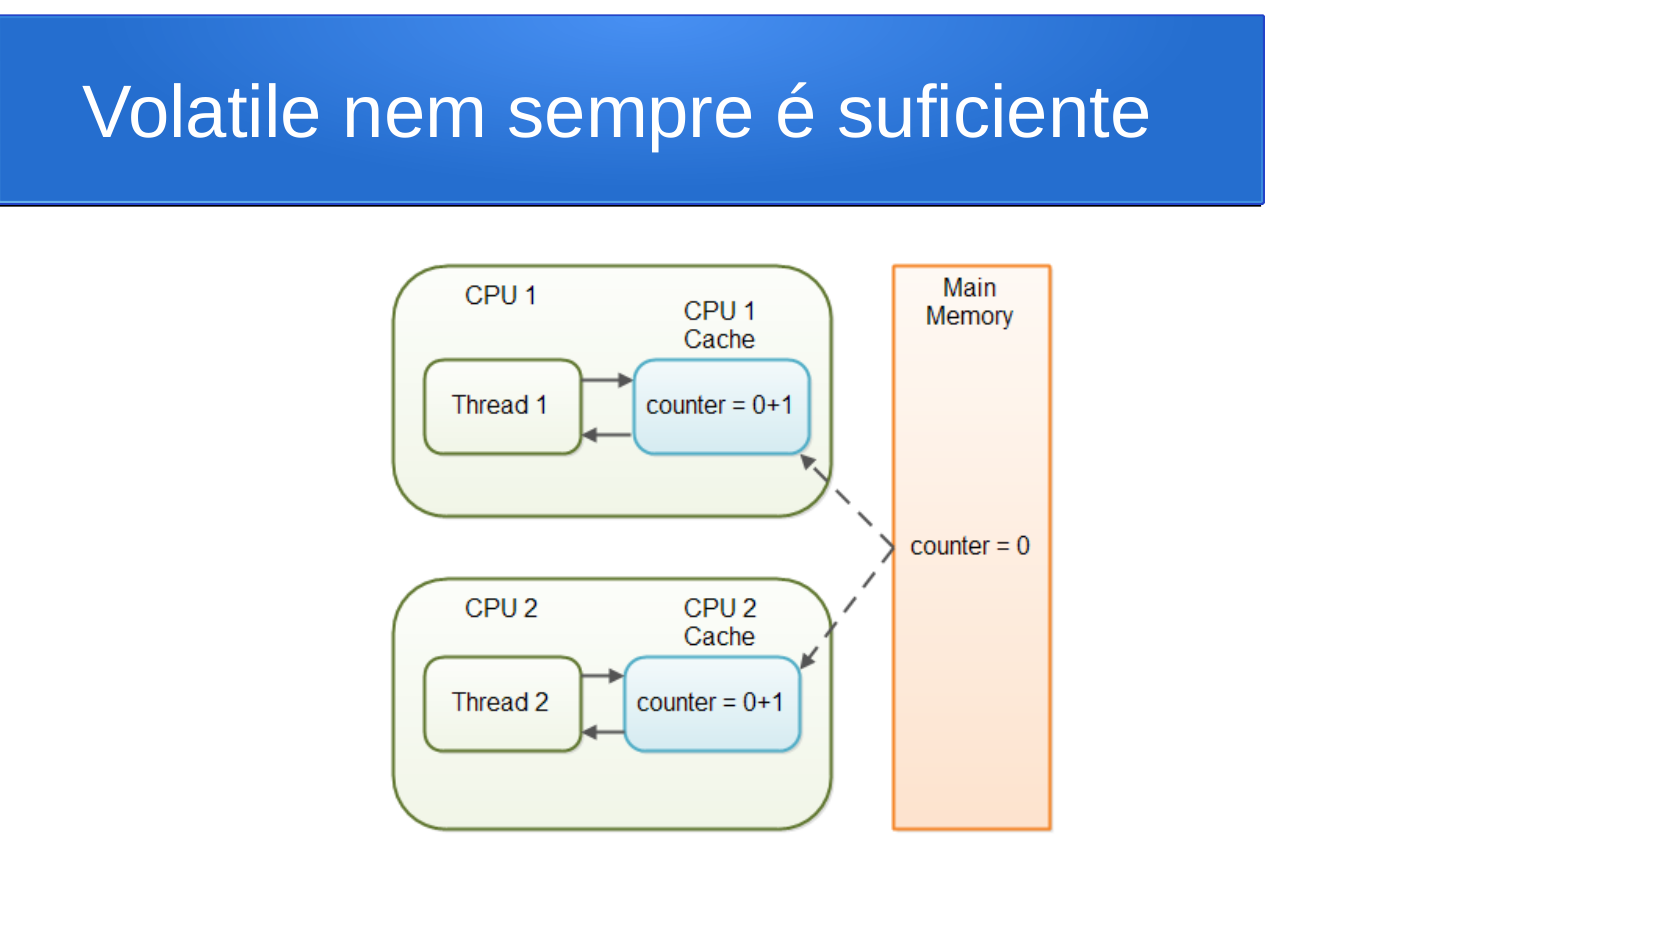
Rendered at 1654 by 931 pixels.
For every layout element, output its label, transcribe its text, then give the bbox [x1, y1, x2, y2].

title Volatile nem sempre é suficiente [82, 35, 1235, 189]
picture [360, 231, 1087, 863]
